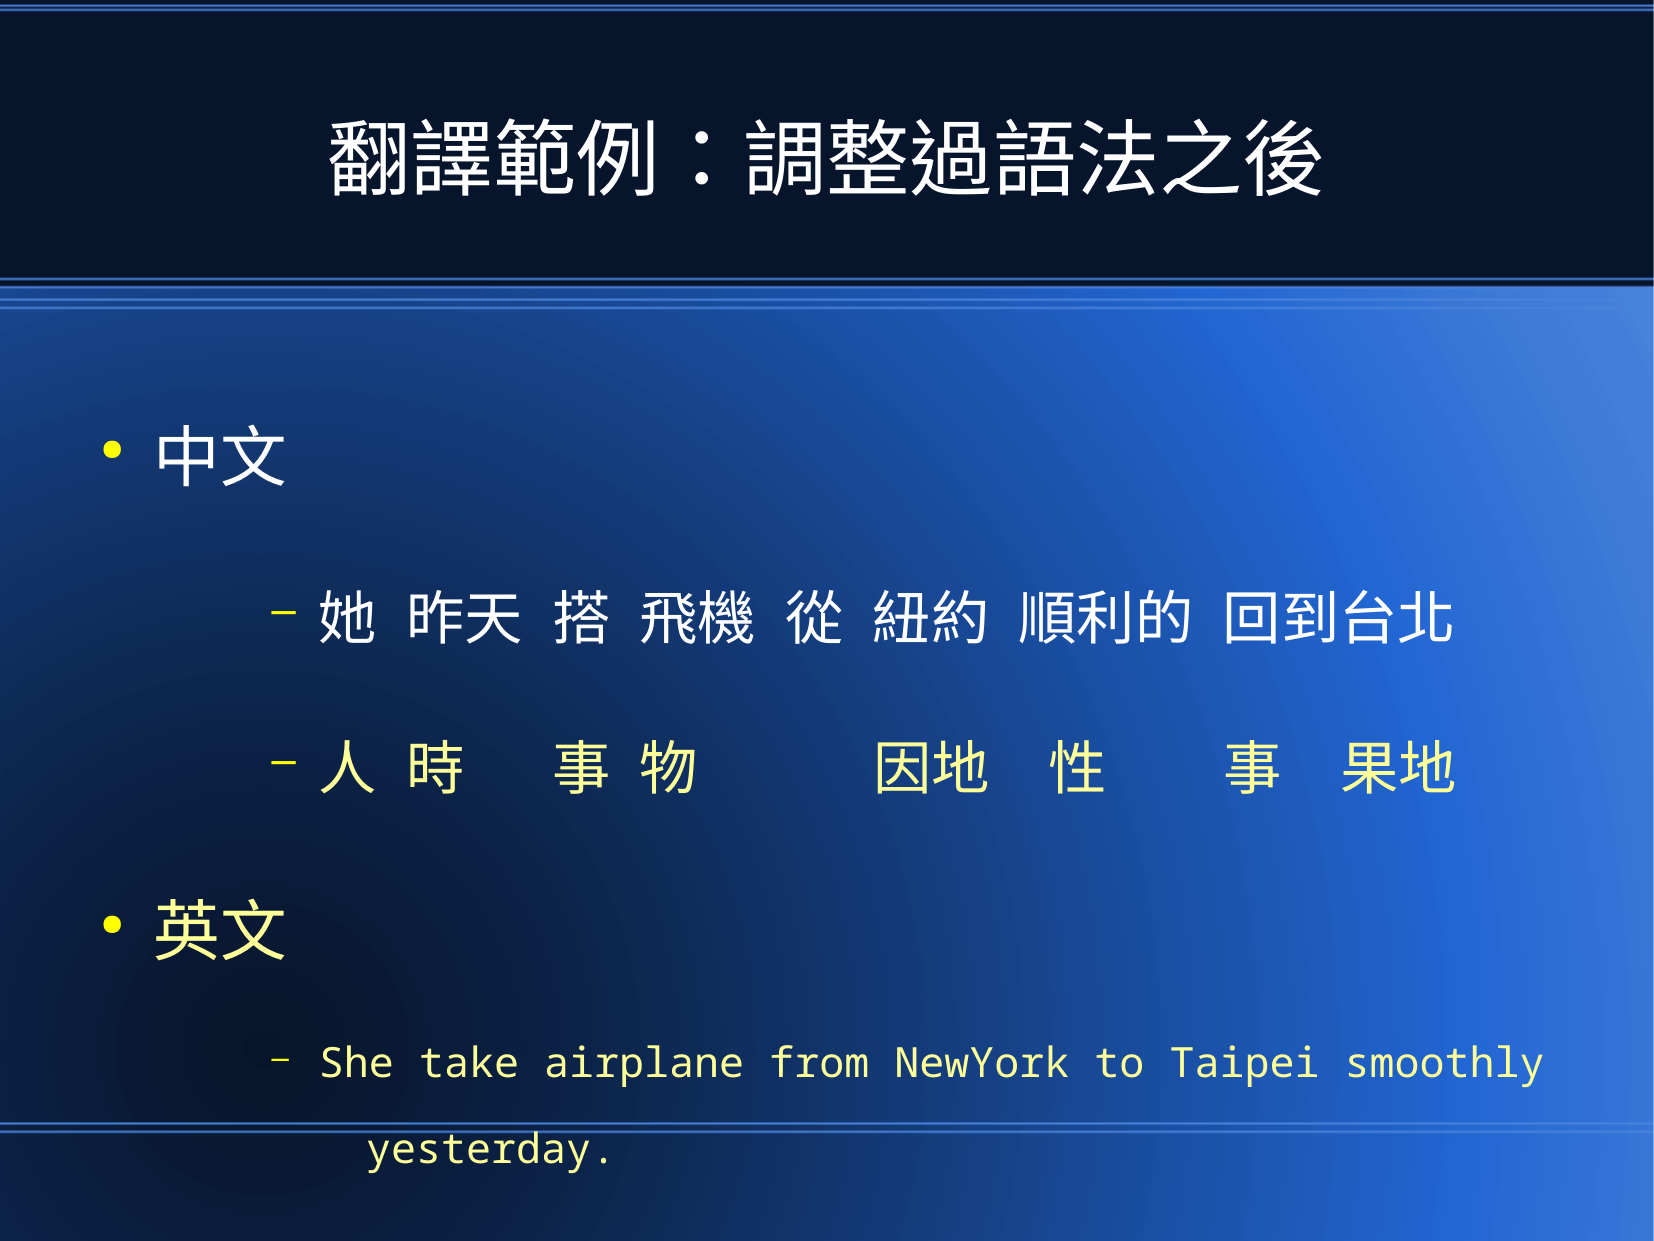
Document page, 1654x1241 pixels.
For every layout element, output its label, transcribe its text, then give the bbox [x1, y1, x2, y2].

list 中文 她 昨天 搭 飛機 從 紐約 順利的 回到台北 人 時 事 物 因地 性 事 果地 英文 She take airplane from NewYork to Taipei smoothly yesterday. 人 事 物 因地 果地 性 時 [82, 355, 1607, 1241]
title 翻譯範例：調整過語法之後 [82, 49, 1571, 257]
picture [0, 0, 1654, 1241]
